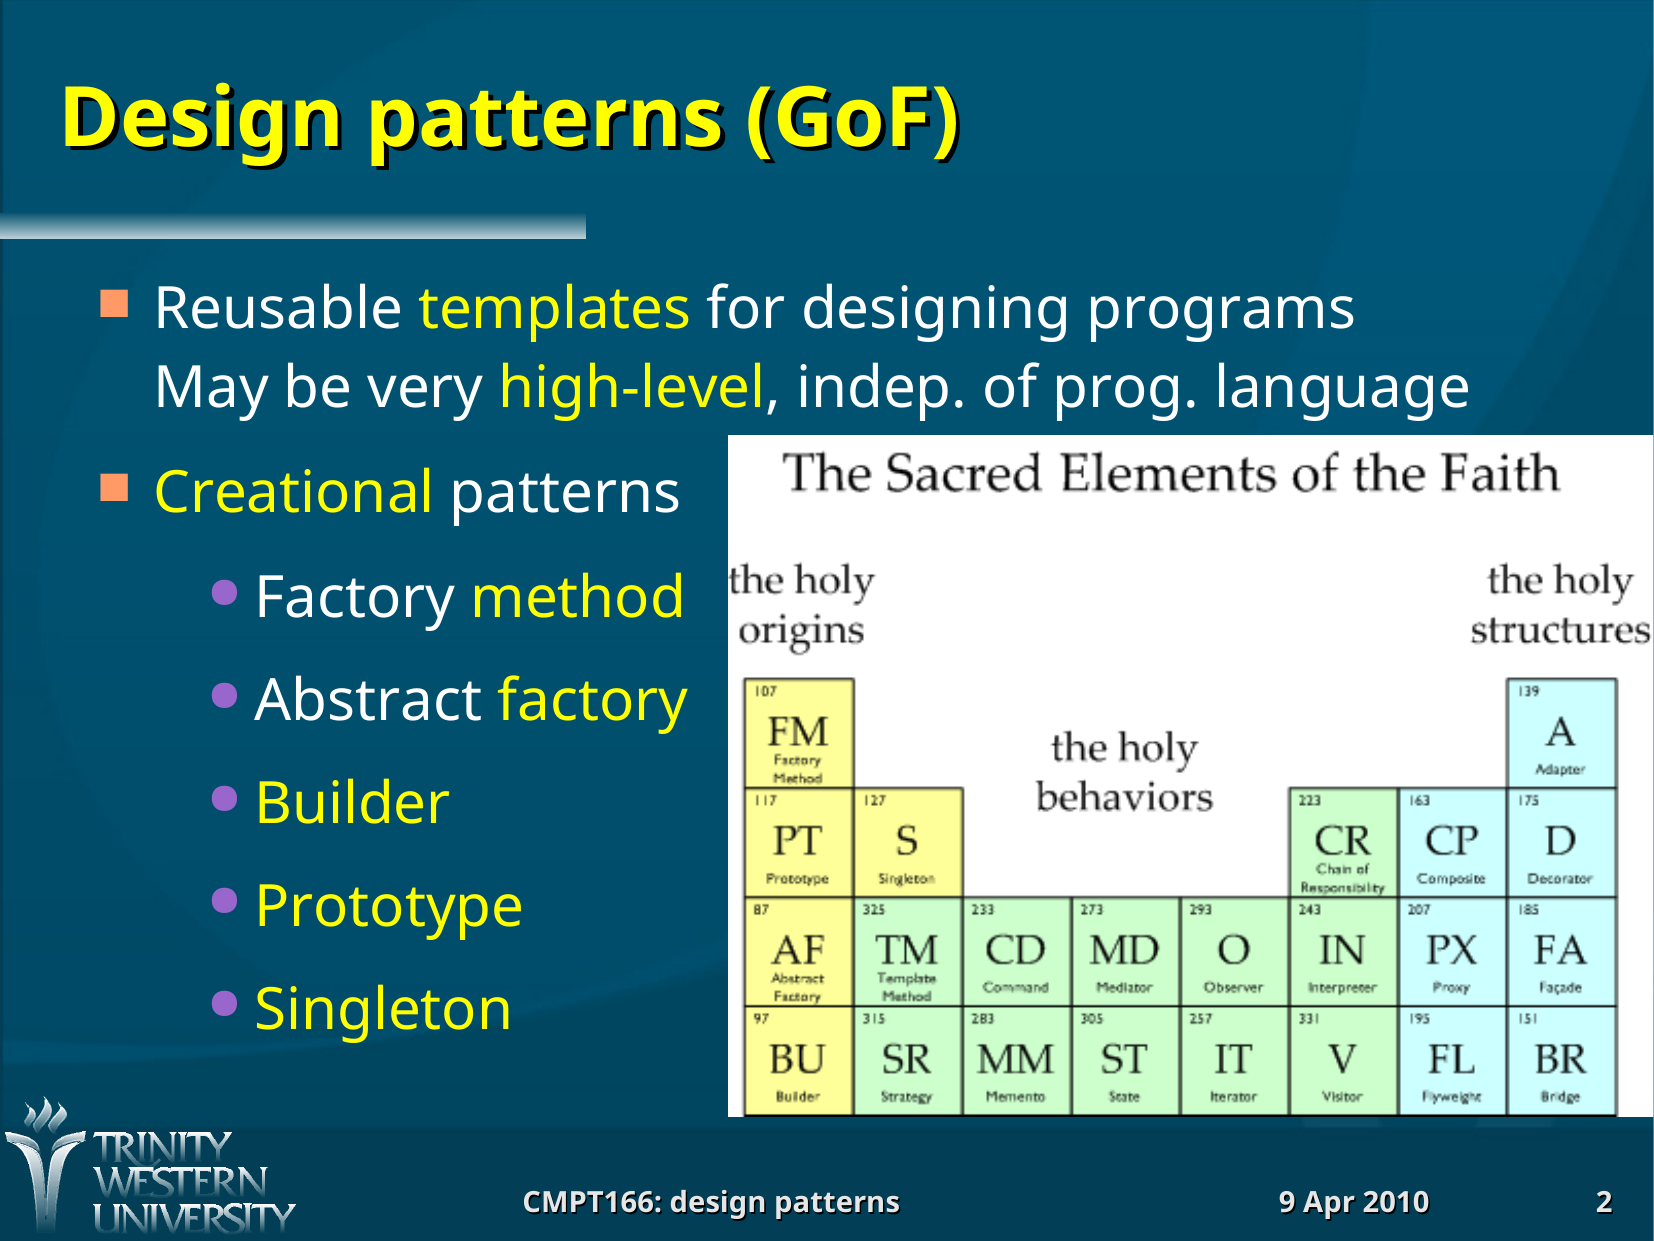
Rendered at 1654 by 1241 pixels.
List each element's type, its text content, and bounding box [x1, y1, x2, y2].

picture [38, 1227, 54, 1232]
picture [729, 436, 1654, 1126]
list Reusable templates for designing programs May be very high-level, indep. of prog. language Creational patterns Factory method Abstract factory Builder Prototype Singleton [82, 266, 1630, 1094]
title Design patterns (GoF) [59, 27, 1548, 201]
